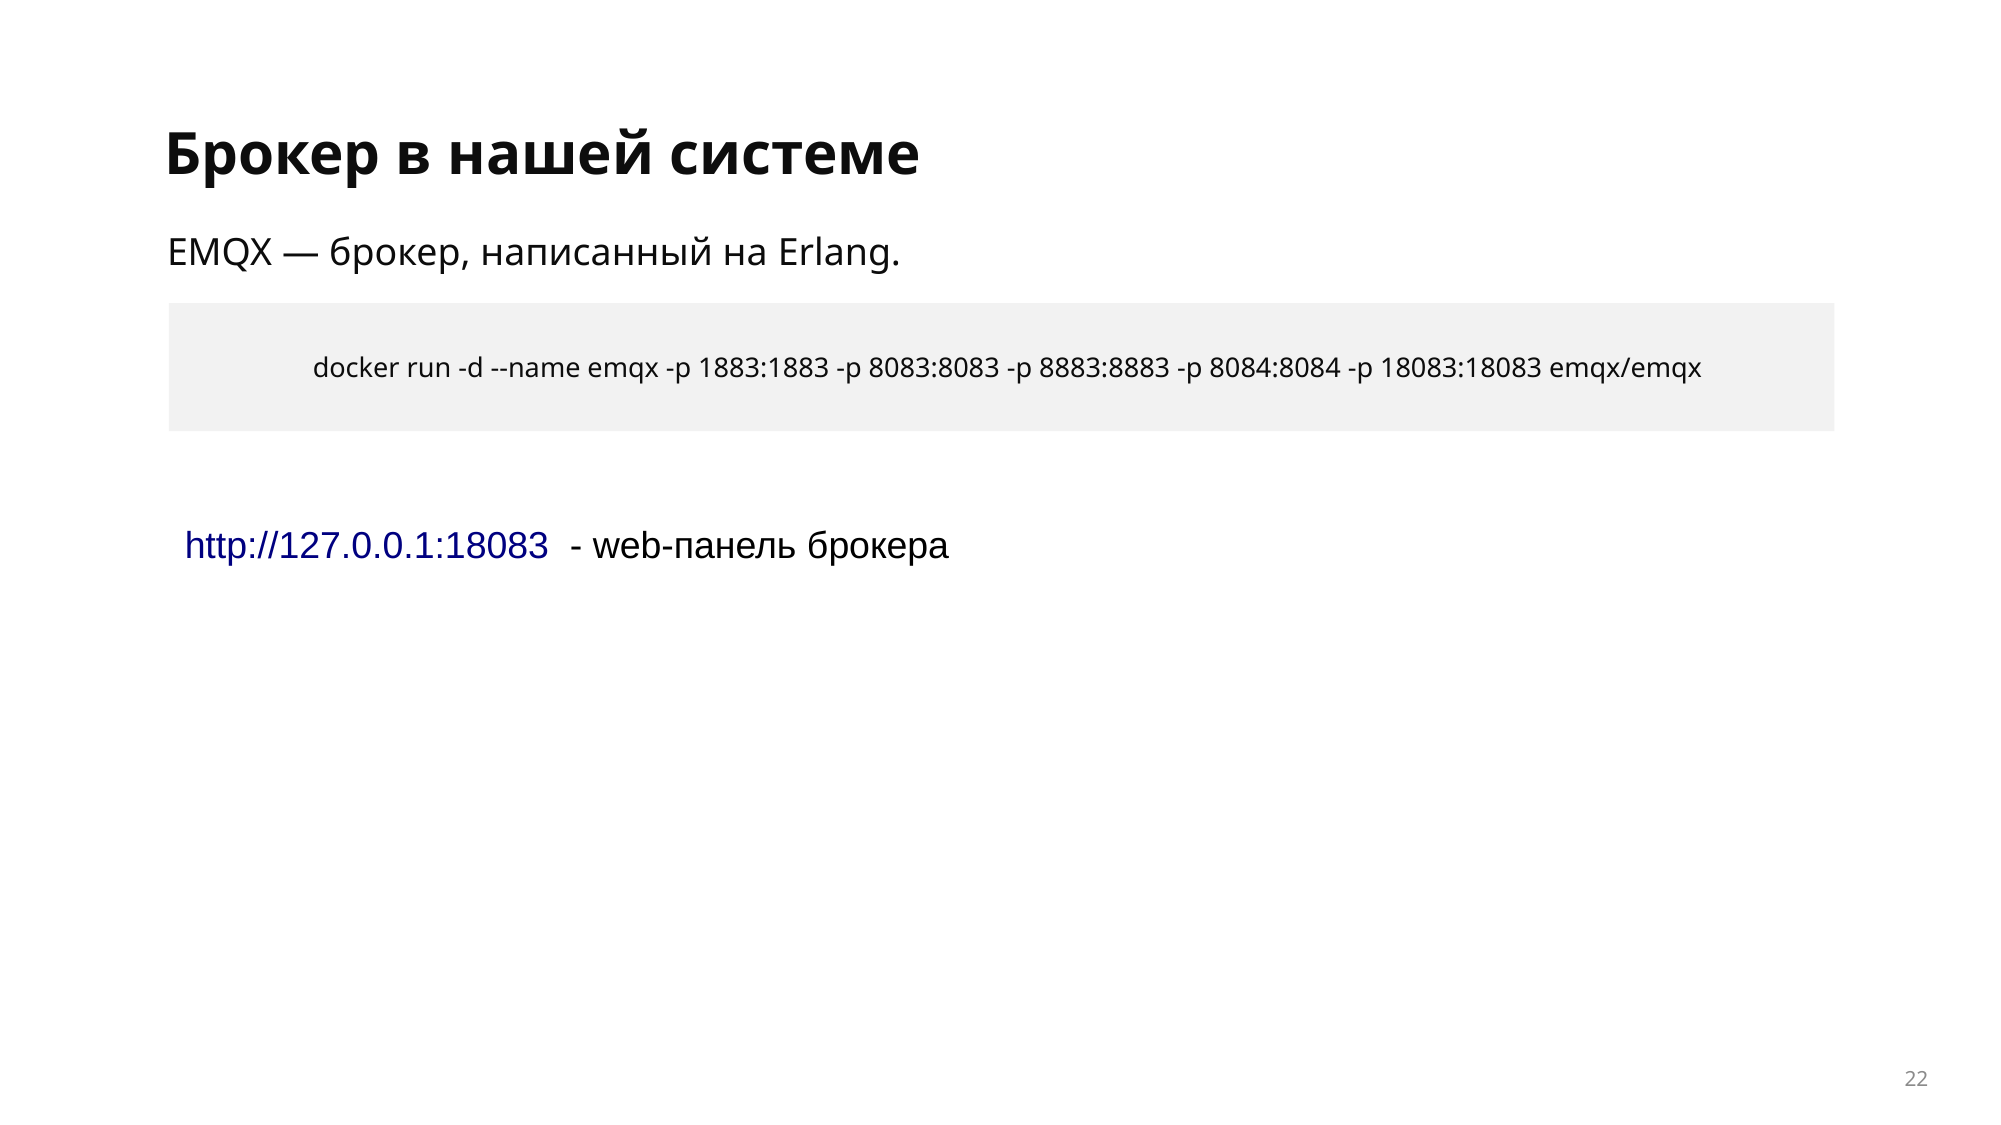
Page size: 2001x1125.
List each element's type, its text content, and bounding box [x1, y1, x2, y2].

text_box Брокер в нашей системе [149, 108, 1850, 194]
text_box EMQX — брокер, написанный на Erlang. [152, 220, 1437, 340]
text_box [168, 303, 1835, 432]
text_box docker run -d --name emqx -p 1883:1883 -p 8083:8083 -p 8883:8883 -p 8084:8084 -p 18083:18083 emqx/emqx [196, 333, 1819, 400]
slide_number <номер> [1832, 1034, 2000, 1125]
text_box http://127.0.0.1:18083 - web-панель брокера [169, 516, 1305, 658]
